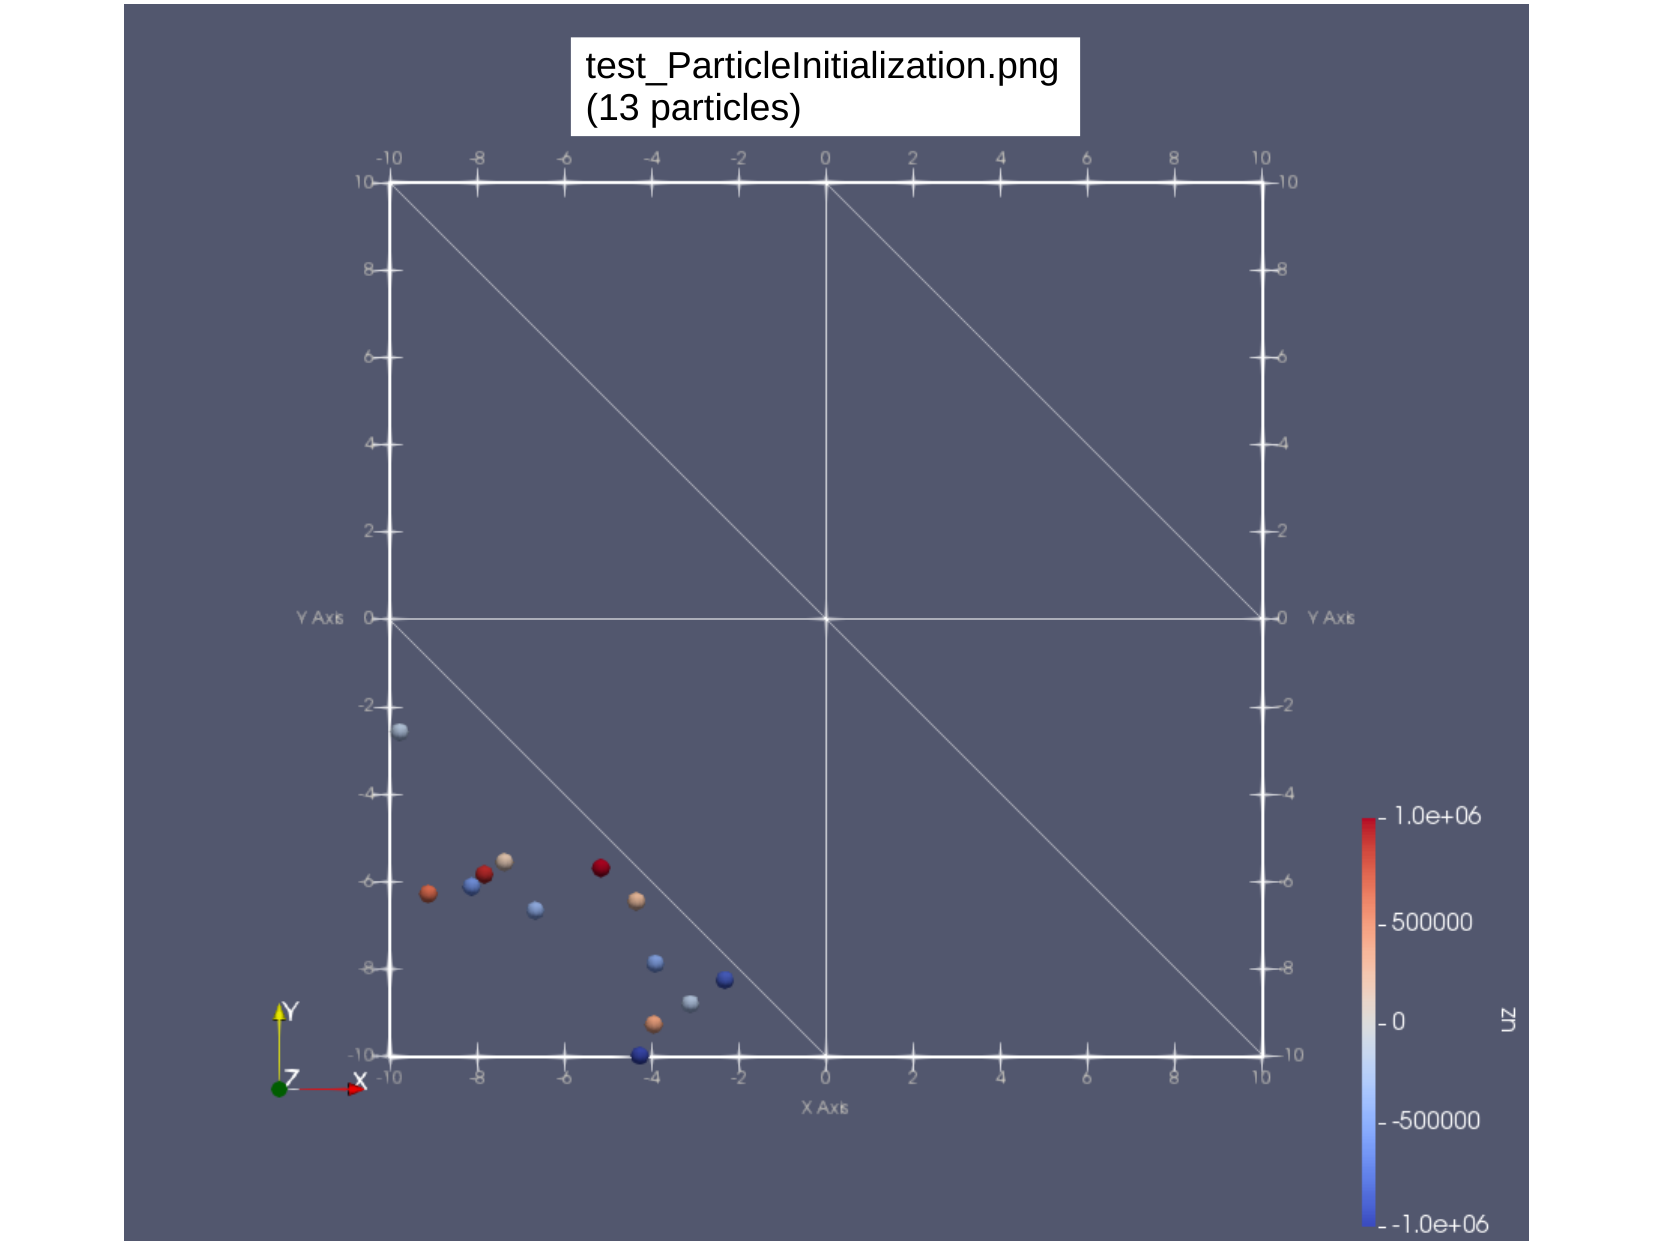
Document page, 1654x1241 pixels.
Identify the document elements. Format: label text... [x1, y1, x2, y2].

text_box test_ParticleInitialization.png (13 particles) [570, 37, 1081, 137]
picture [124, 4, 1529, 1241]
